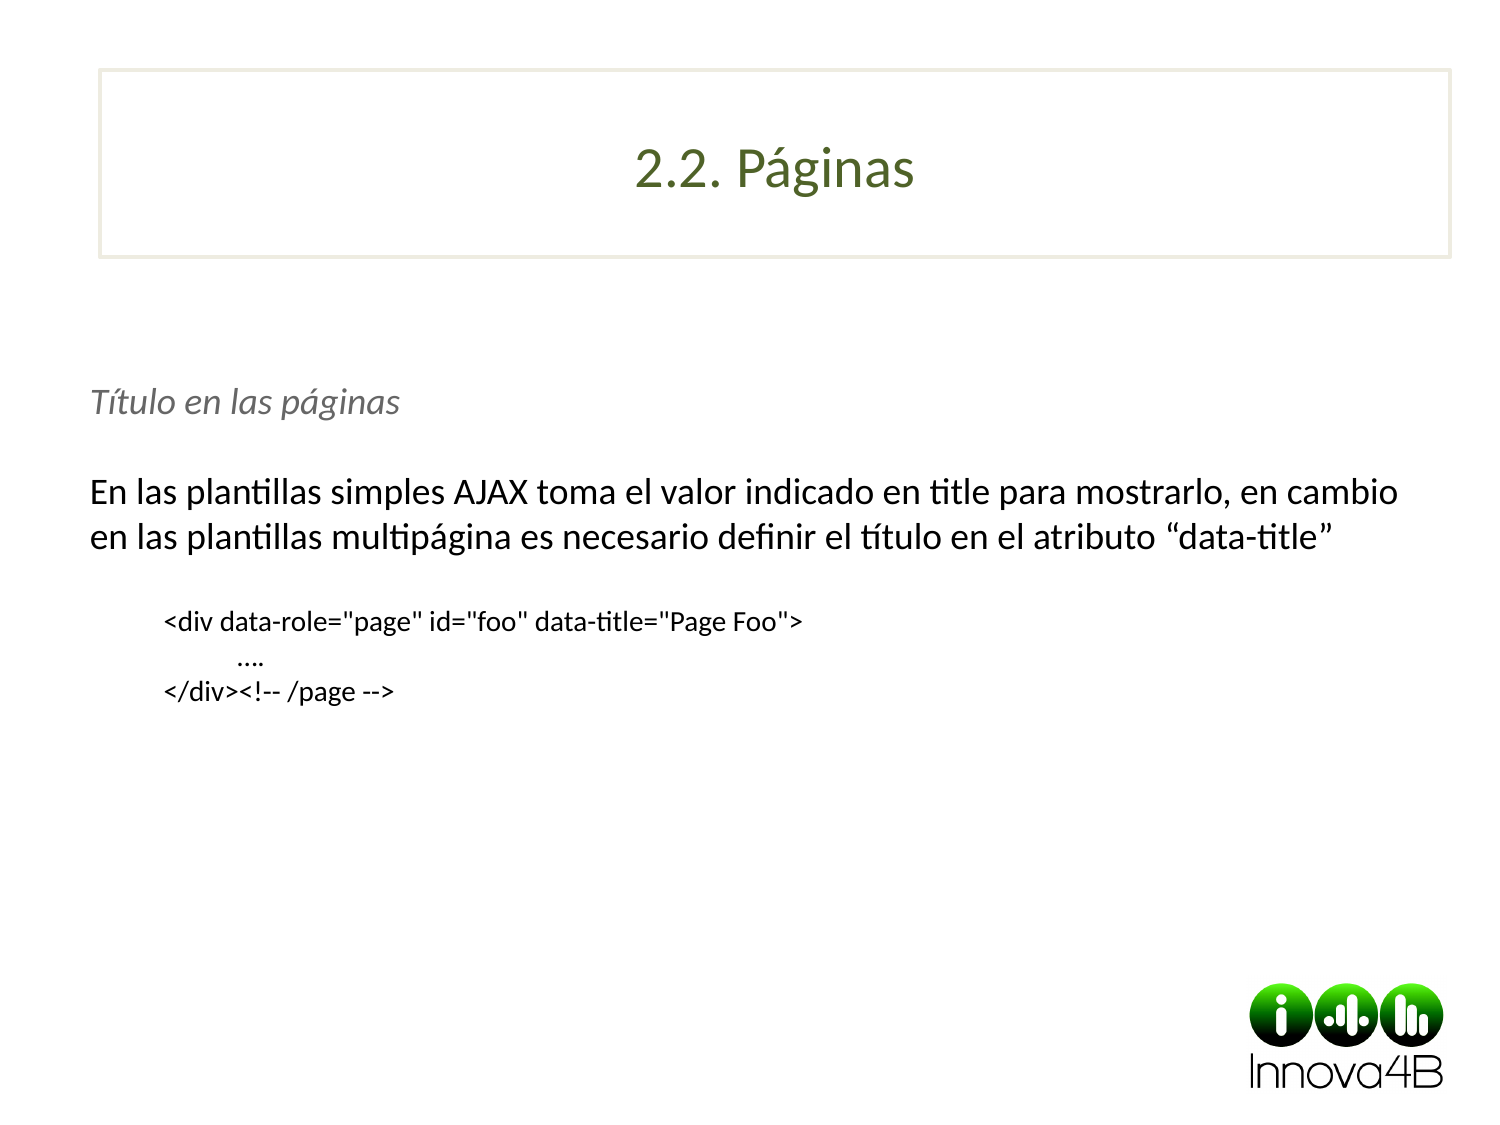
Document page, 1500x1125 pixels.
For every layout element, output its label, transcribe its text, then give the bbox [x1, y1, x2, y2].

picture [1246, 975, 1447, 1094]
text_box 2.2. Páginas [99, 70, 1450, 258]
text_box Título en las páginas En las plantillas simples AJAX toma el valor indicado en title para mostrarlo, en cambio en las plantillas multipágina es necesario definir el título en el atributo “data-title” <div data-role="page" id="foo" data-title="Page Foo"> …. </div><!-- /page --> [74, 324, 1425, 1005]
